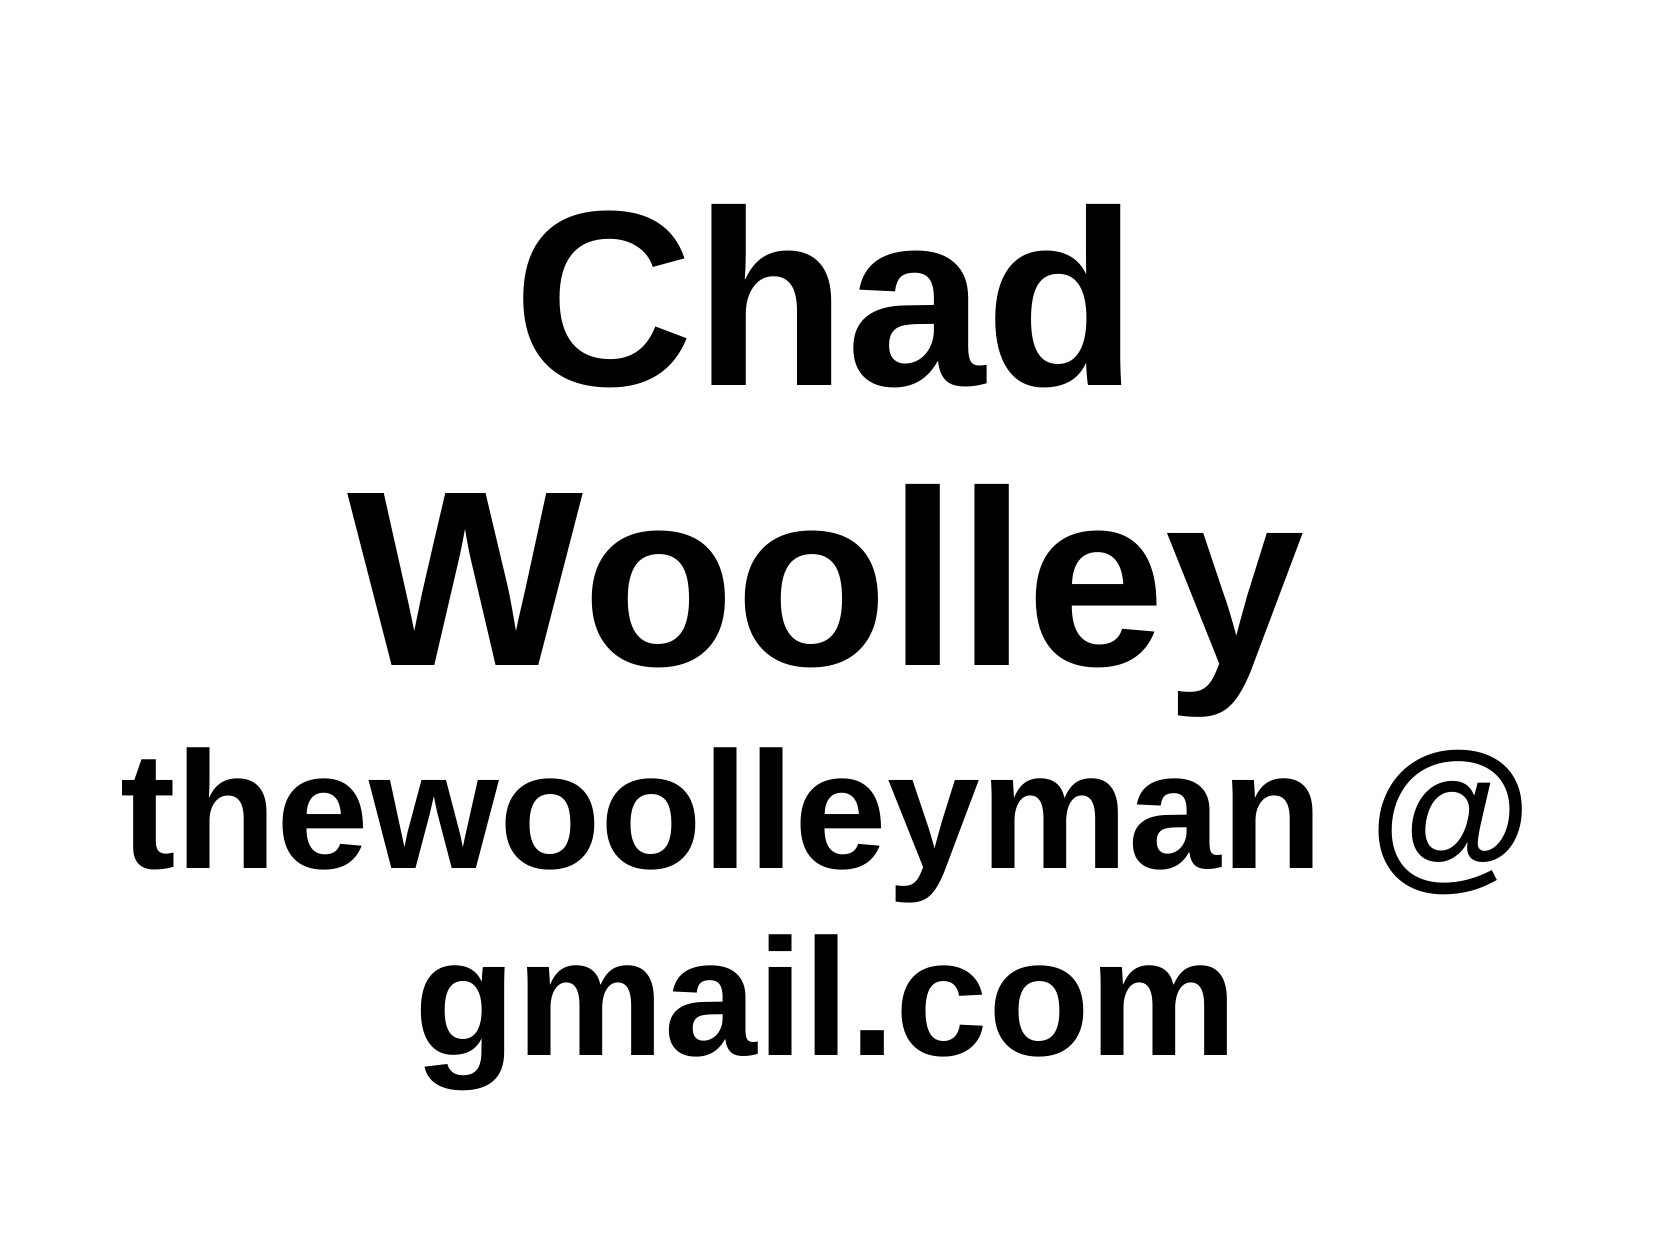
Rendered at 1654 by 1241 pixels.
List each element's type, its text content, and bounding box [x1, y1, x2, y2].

title Chad Woolley thewoolleyman @ gmail.com [82, 49, 1571, 1201]
